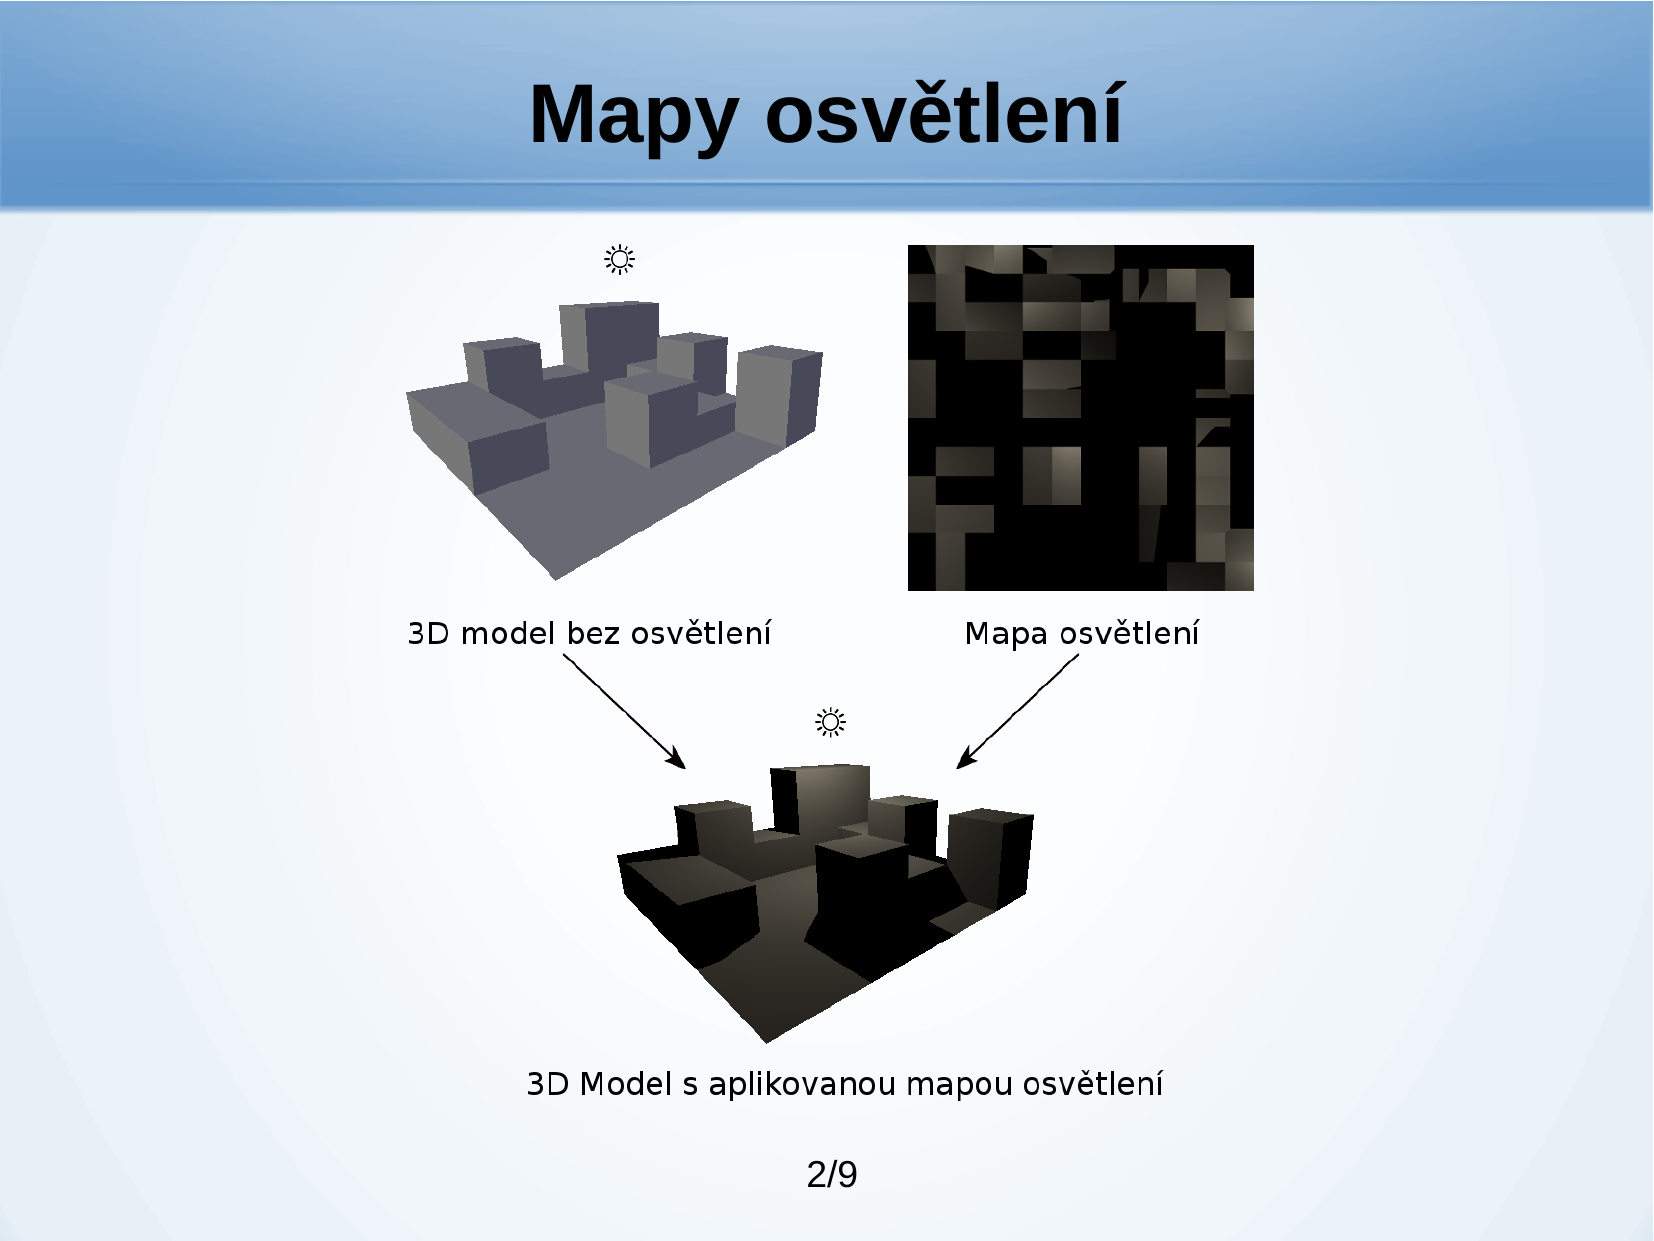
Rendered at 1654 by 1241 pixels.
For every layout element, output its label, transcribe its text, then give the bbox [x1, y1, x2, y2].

text_box <number>/9 [590, 1148, 1074, 1216]
title Mapy osvětlení [82, 49, 1571, 179]
picture [0, 1, 1653, 1241]
